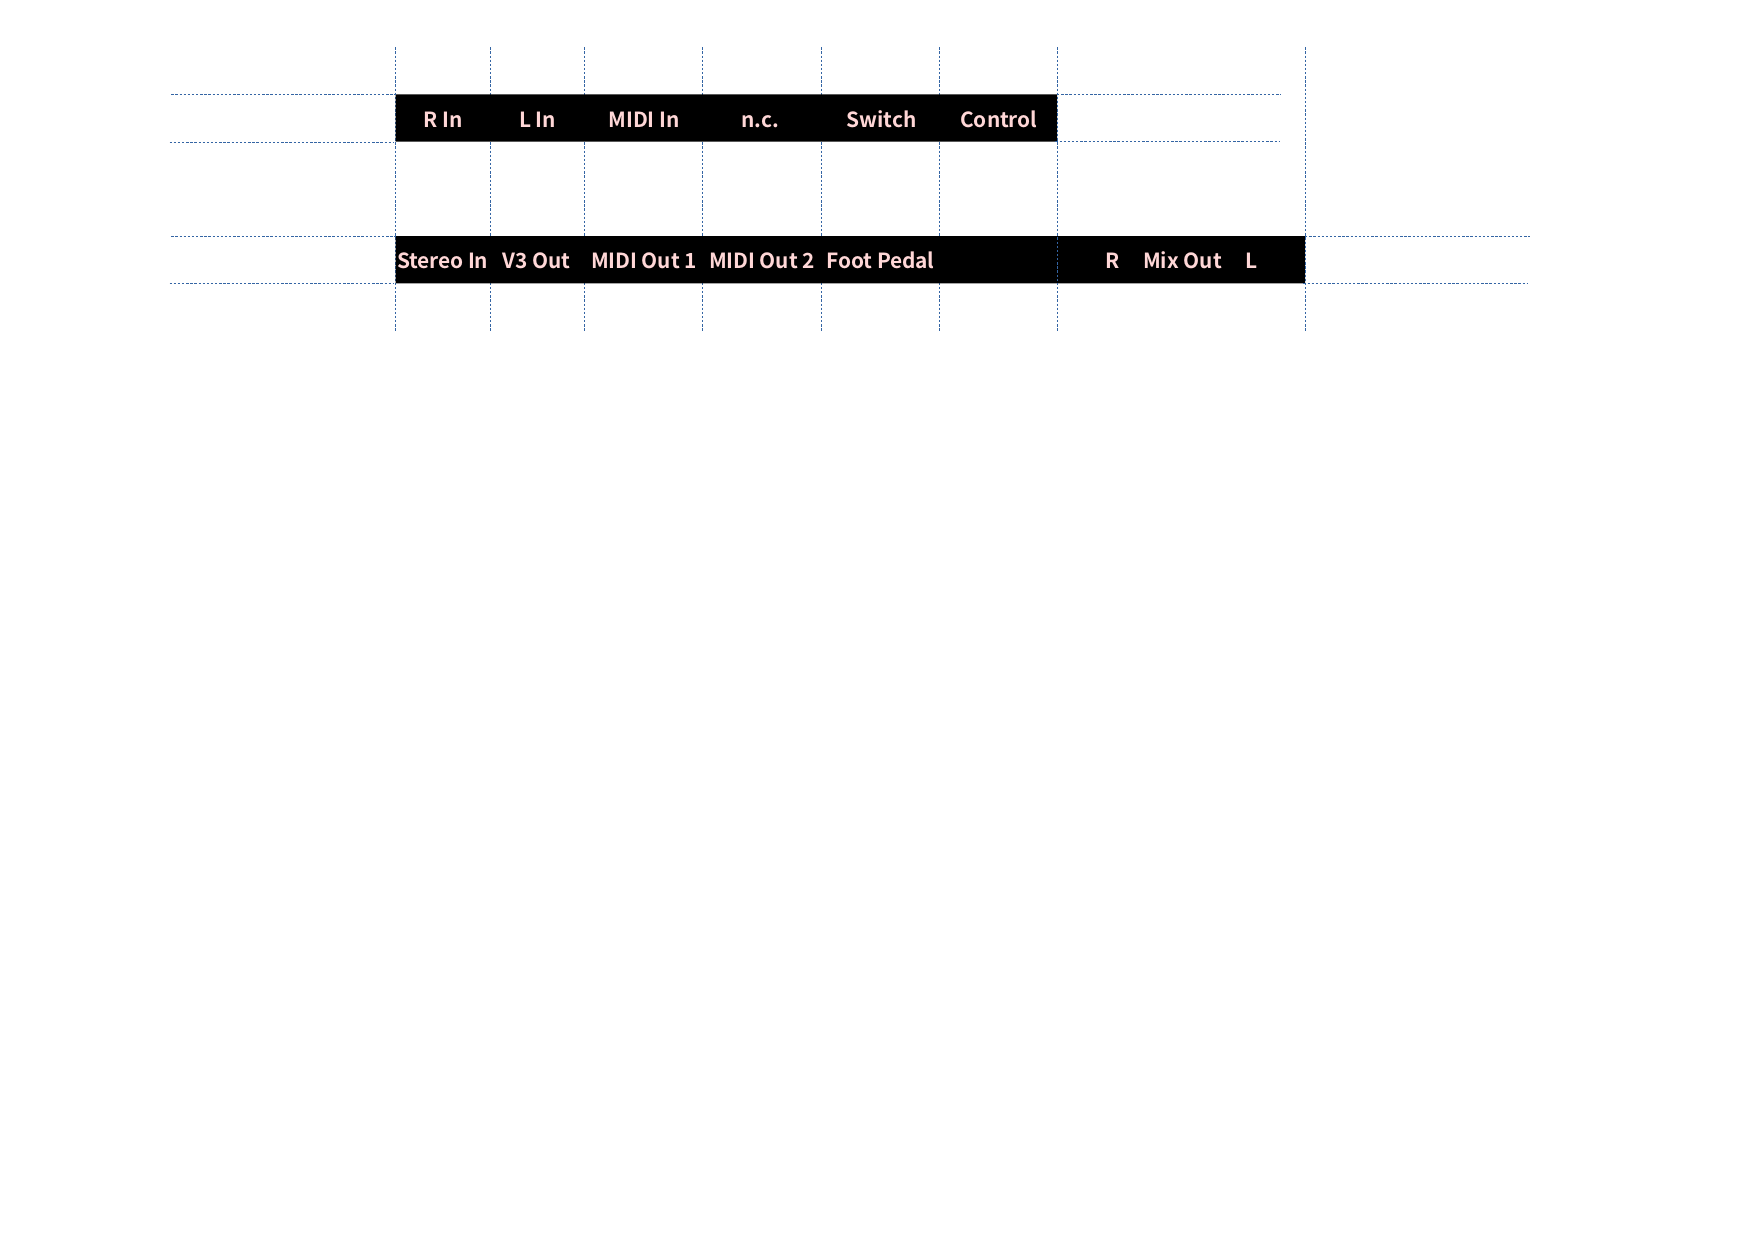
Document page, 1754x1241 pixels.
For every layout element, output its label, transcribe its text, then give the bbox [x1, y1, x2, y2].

text_box [395, 236, 1306, 284]
text_box Control [945, 95, 1053, 141]
text_box Stereo In [382, 237, 487, 283]
text_box R In [409, 95, 478, 141]
text_box V3 Out [487, 237, 576, 283]
text_box [395, 94, 1058, 142]
text_box MIDI Out 2 [694, 237, 811, 283]
text_box Foot Pedal [811, 237, 950, 283]
text_box n.c. [726, 95, 794, 141]
text_box L In [504, 95, 571, 141]
text_box MIDI In [593, 95, 695, 141]
text_box MIDI Out 1 [576, 237, 694, 283]
text_box Switch [832, 95, 932, 141]
text_box R Mix Out L [1090, 236, 1272, 282]
